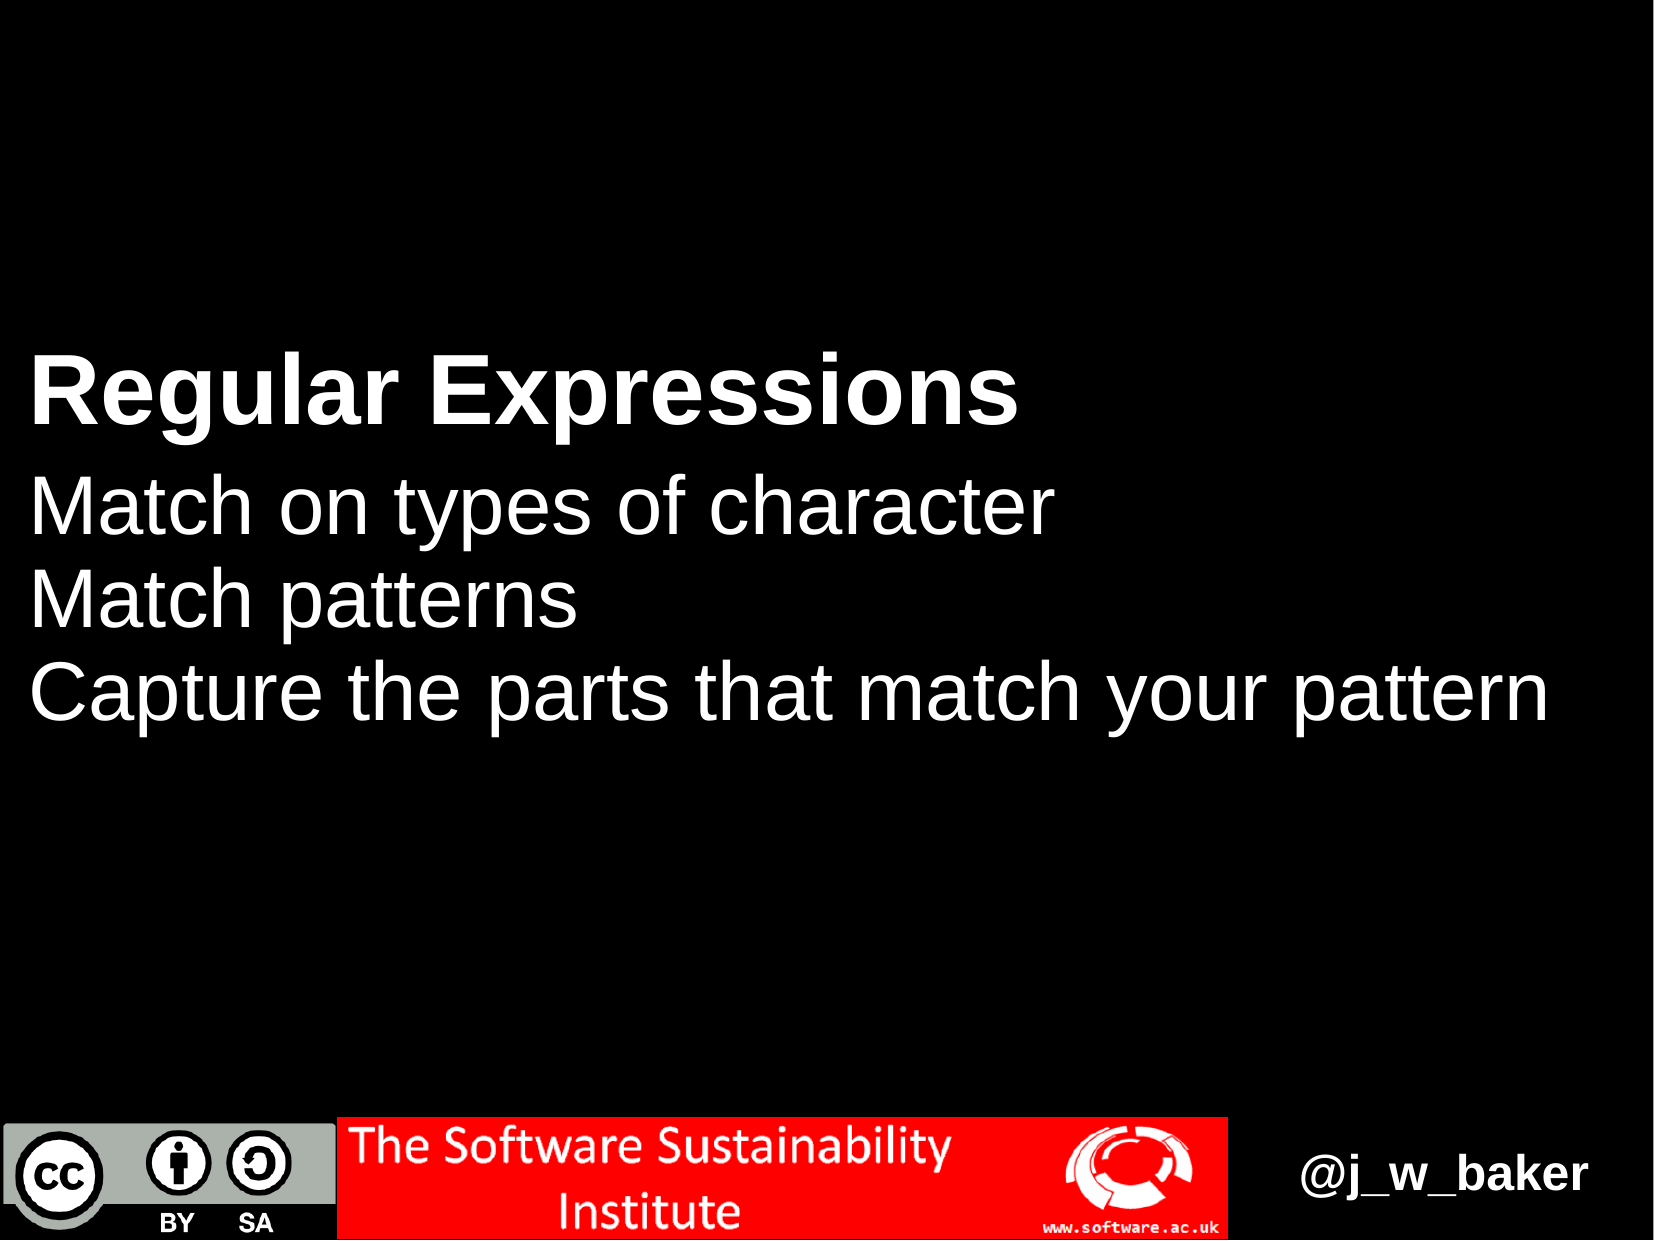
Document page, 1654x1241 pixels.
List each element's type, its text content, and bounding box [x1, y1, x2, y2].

text_box @j_w_baker [1266, 1085, 1622, 1241]
text_box Regular Expressions Match on types of character Match patterns Capture the parts that match your pattern [28, 333, 1623, 740]
picture [0, 1117, 1228, 1239]
